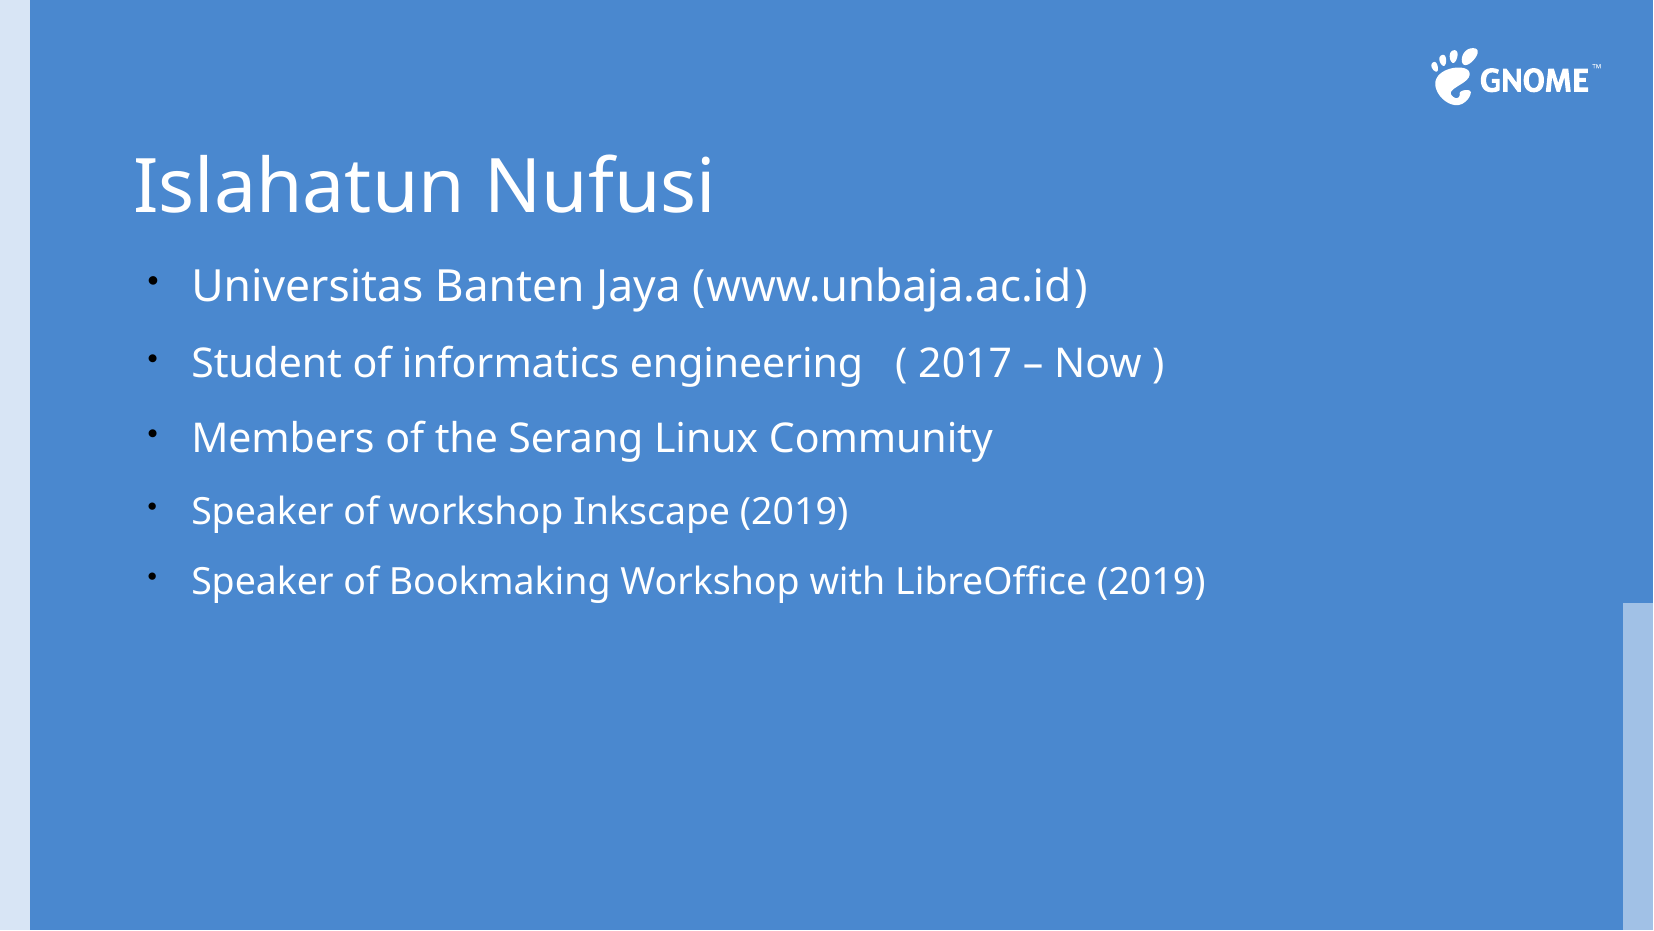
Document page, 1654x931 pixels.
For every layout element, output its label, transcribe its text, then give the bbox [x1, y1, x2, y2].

list Islahatun Nufusi Universitas Banten Jaya (www.unbaja.ac.id) Student of informatics engineering ( 2017 – Now ) Members of the Serang Linux Community Speaker of workshop Inkscape (2019) Speaker of Bookmaking Workshop with LibreOffice (2019) [75, 132, 1291, 616]
